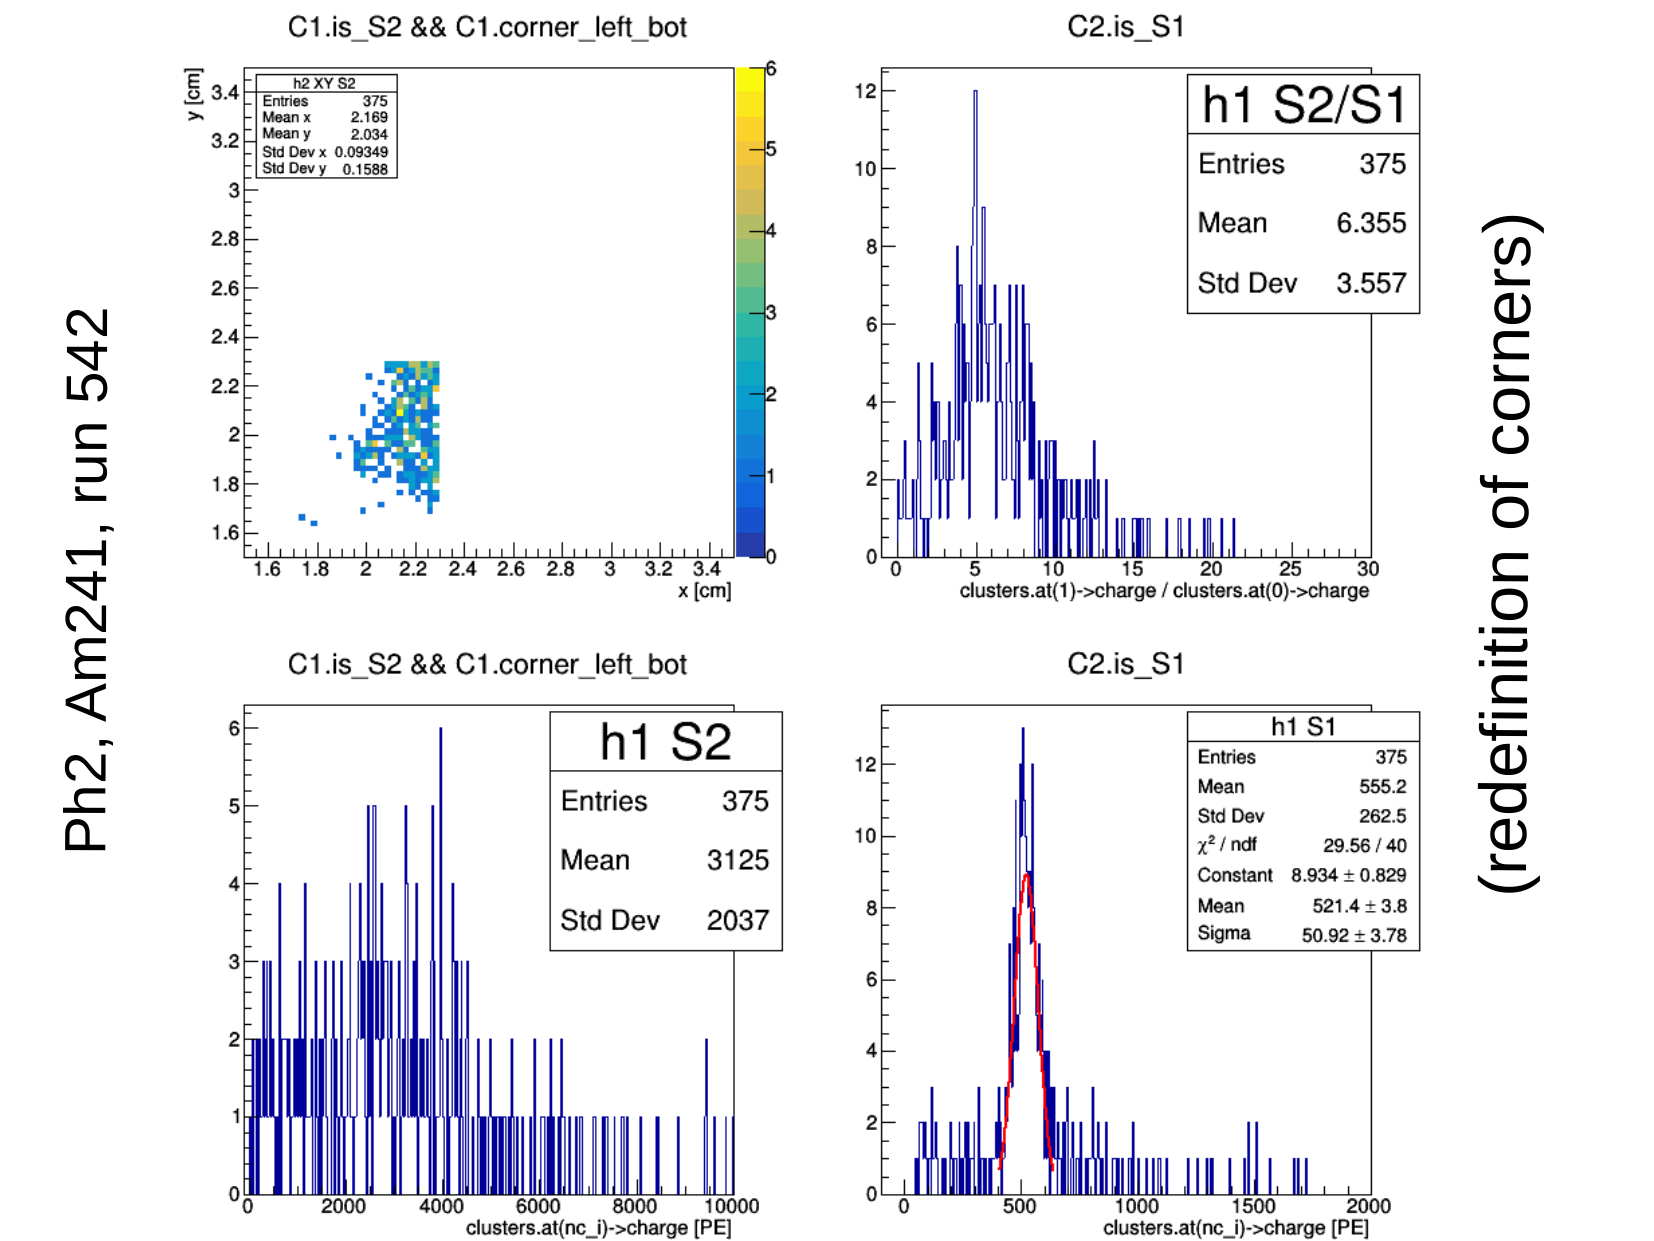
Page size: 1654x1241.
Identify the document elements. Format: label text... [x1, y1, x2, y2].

text_box (redefinition of corners) [1457, 29, 1627, 1081]
text_box Ph2, Am241, run 542 [45, 240, 182, 923]
picture [182, 3, 1438, 1241]
